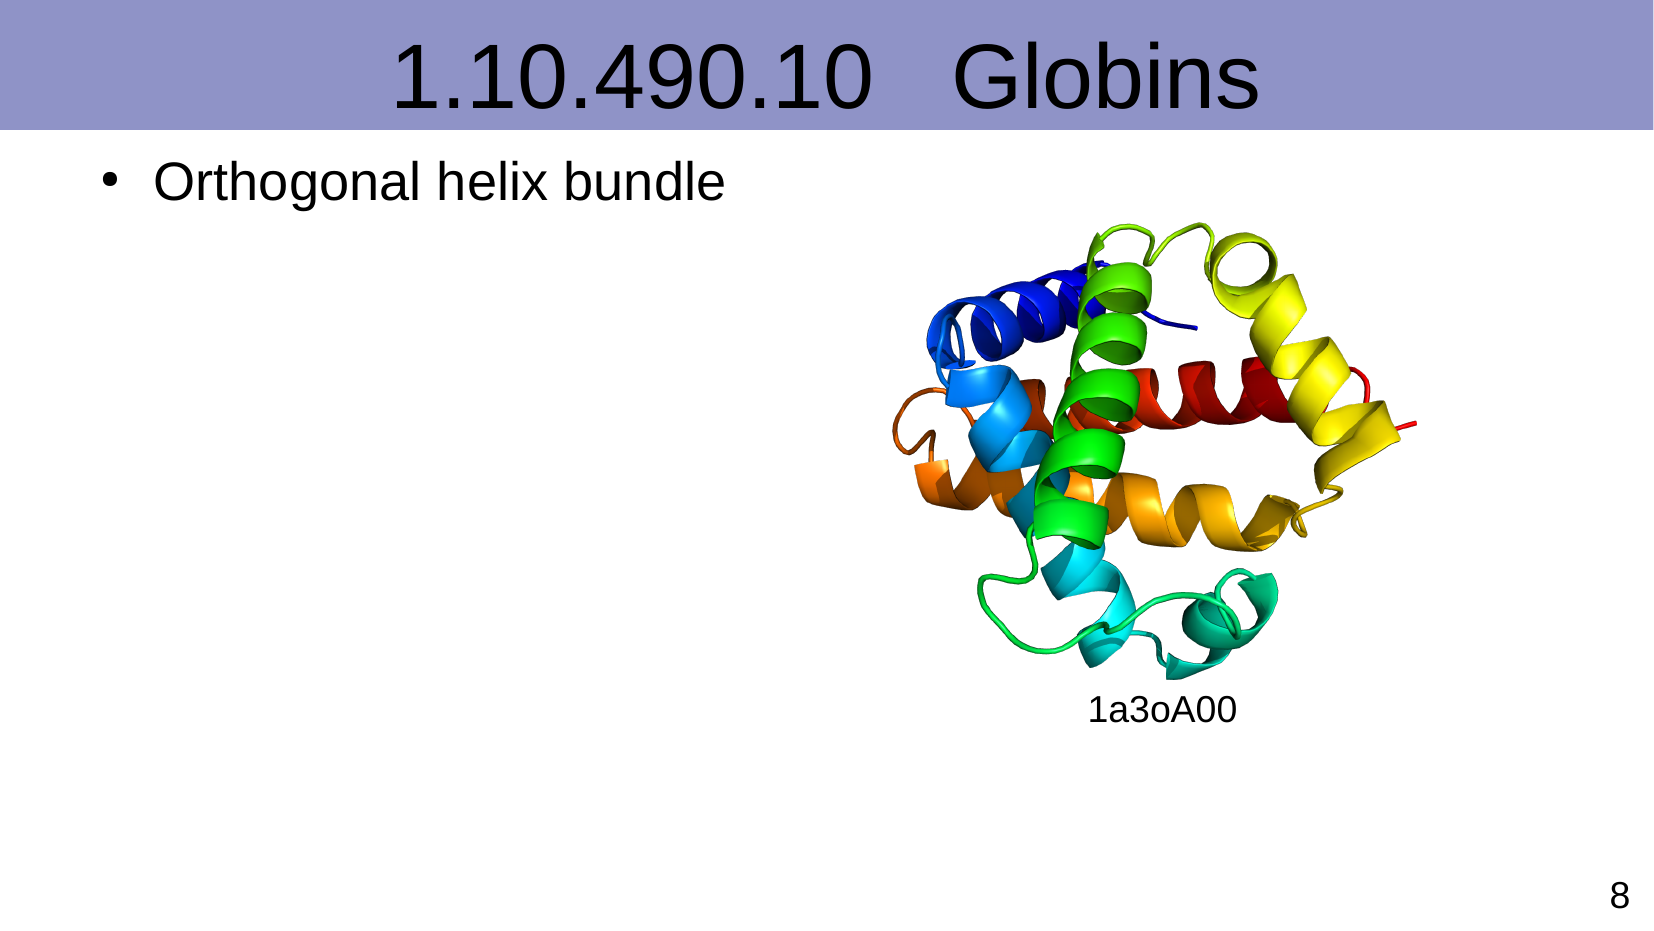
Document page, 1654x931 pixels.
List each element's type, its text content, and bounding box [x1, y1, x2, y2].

title 1.10.490.10 Globins [82, 11, 1571, 142]
text_box <number> [1444, 866, 1646, 924]
picture [884, 207, 1424, 694]
list Orthogonal helix bundle [82, 151, 1571, 758]
text_box 1a3oA00 [1035, 680, 1290, 738]
text_box [0, 0, 1654, 130]
